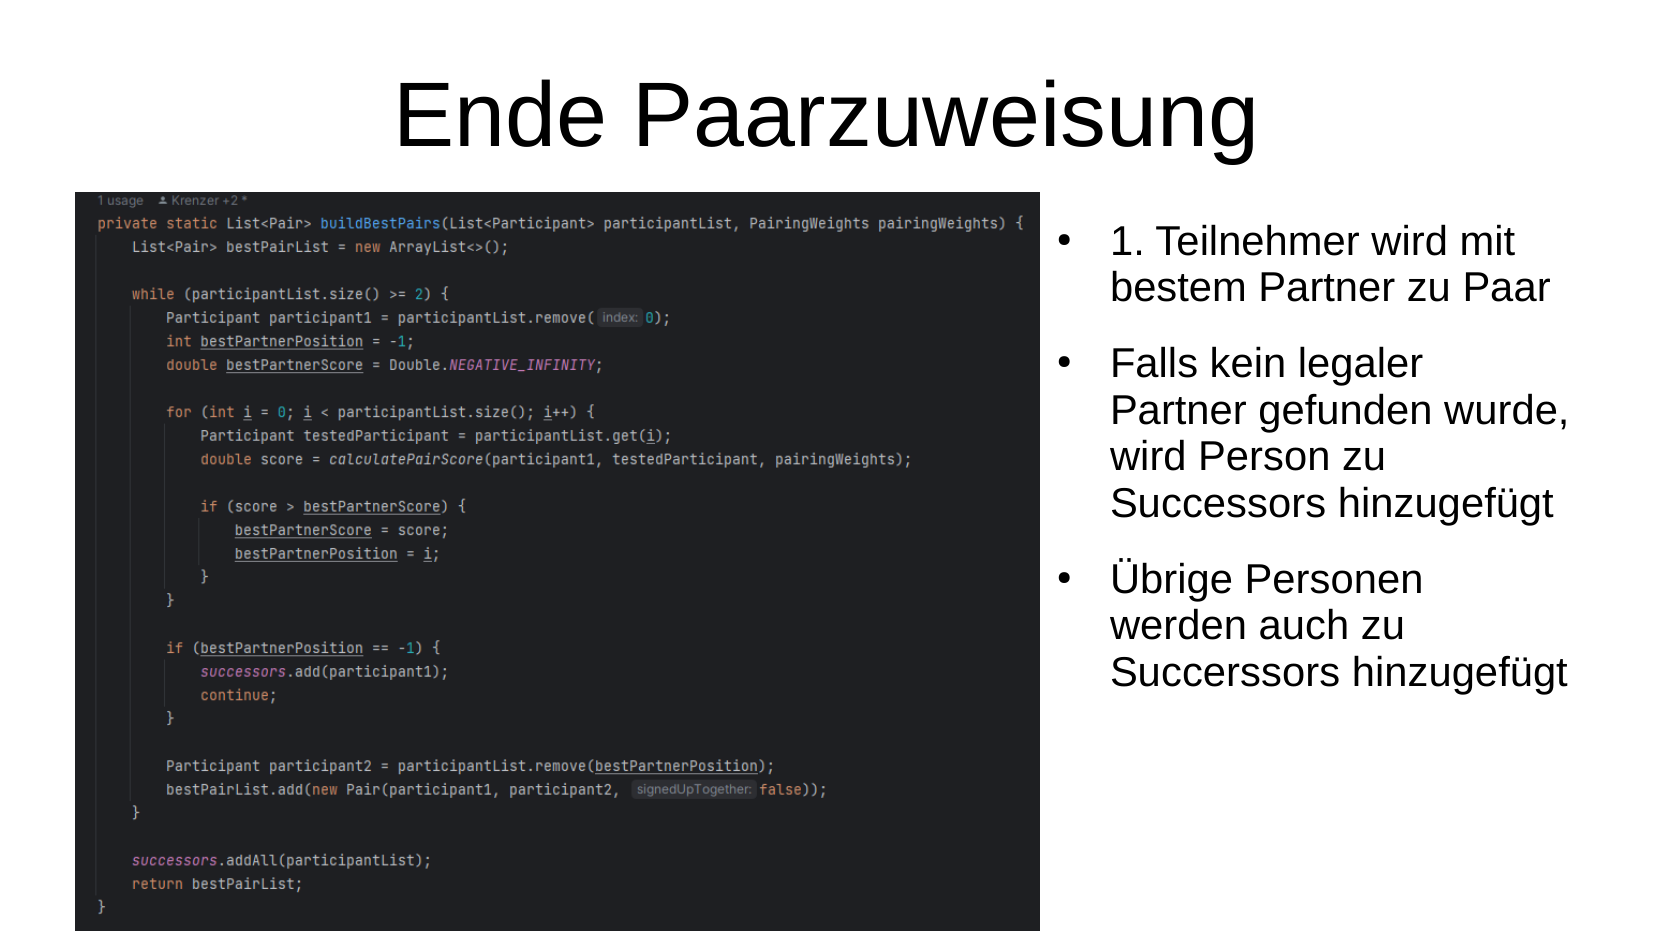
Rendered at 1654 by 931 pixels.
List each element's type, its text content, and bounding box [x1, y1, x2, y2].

picture [75, 192, 1040, 931]
list 1. Teilnehmer wird mit bestem Partner zu Paar Falls kein legaler Partner gefunden wurde, wird Person zu Successors hinzugefügt Übrige Personen werden auch zu Succerssors hinzugefügt [1040, 217, 1571, 758]
title Ende Paarzuweisung [82, 37, 1571, 193]
